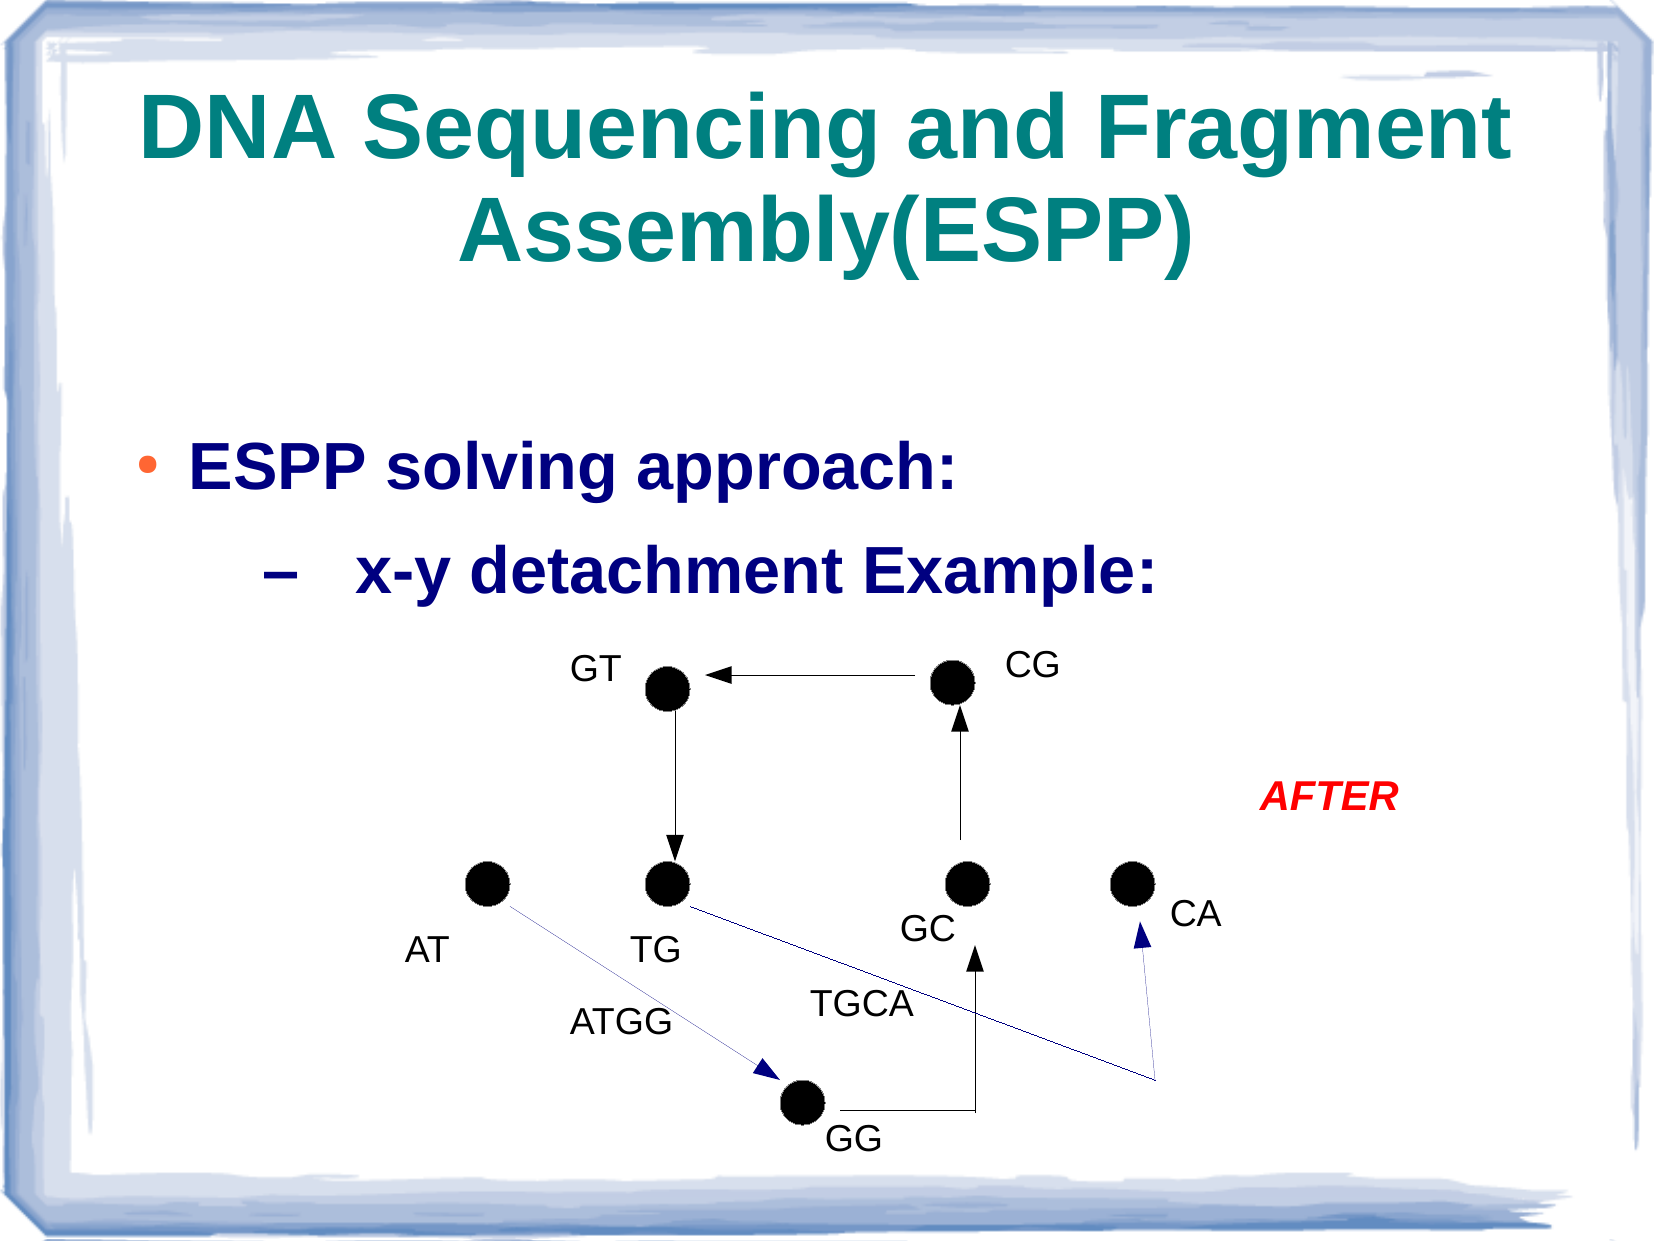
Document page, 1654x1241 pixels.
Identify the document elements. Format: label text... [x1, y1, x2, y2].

text_box [945, 861, 991, 900]
text_box [780, 1080, 826, 1126]
text_box [465, 861, 511, 907]
text_box GT [555, 639, 646, 697]
text_box GC [885, 900, 991, 957]
text_box GG [810, 1110, 916, 1167]
picture [0, 0, 1654, 1241]
text_box ATGG [555, 993, 706, 1051]
text_box AFTER [1245, 765, 1591, 827]
text_box TG [615, 921, 706, 979]
list ESPP solving approach: – x-y detachment Example: [118, 324, 1571, 1144]
text_box AT [390, 921, 466, 979]
text_box [646, 666, 691, 712]
title DNA Sequencing and Fragment Assembly(ESPP) [82, 75, 1571, 283]
text_box CA [1155, 885, 1246, 942]
text_box [645, 861, 691, 907]
text_box [1110, 861, 1156, 907]
text_box CG [990, 636, 1096, 694]
text_box TGCA [795, 975, 931, 1032]
text_box [930, 660, 976, 706]
